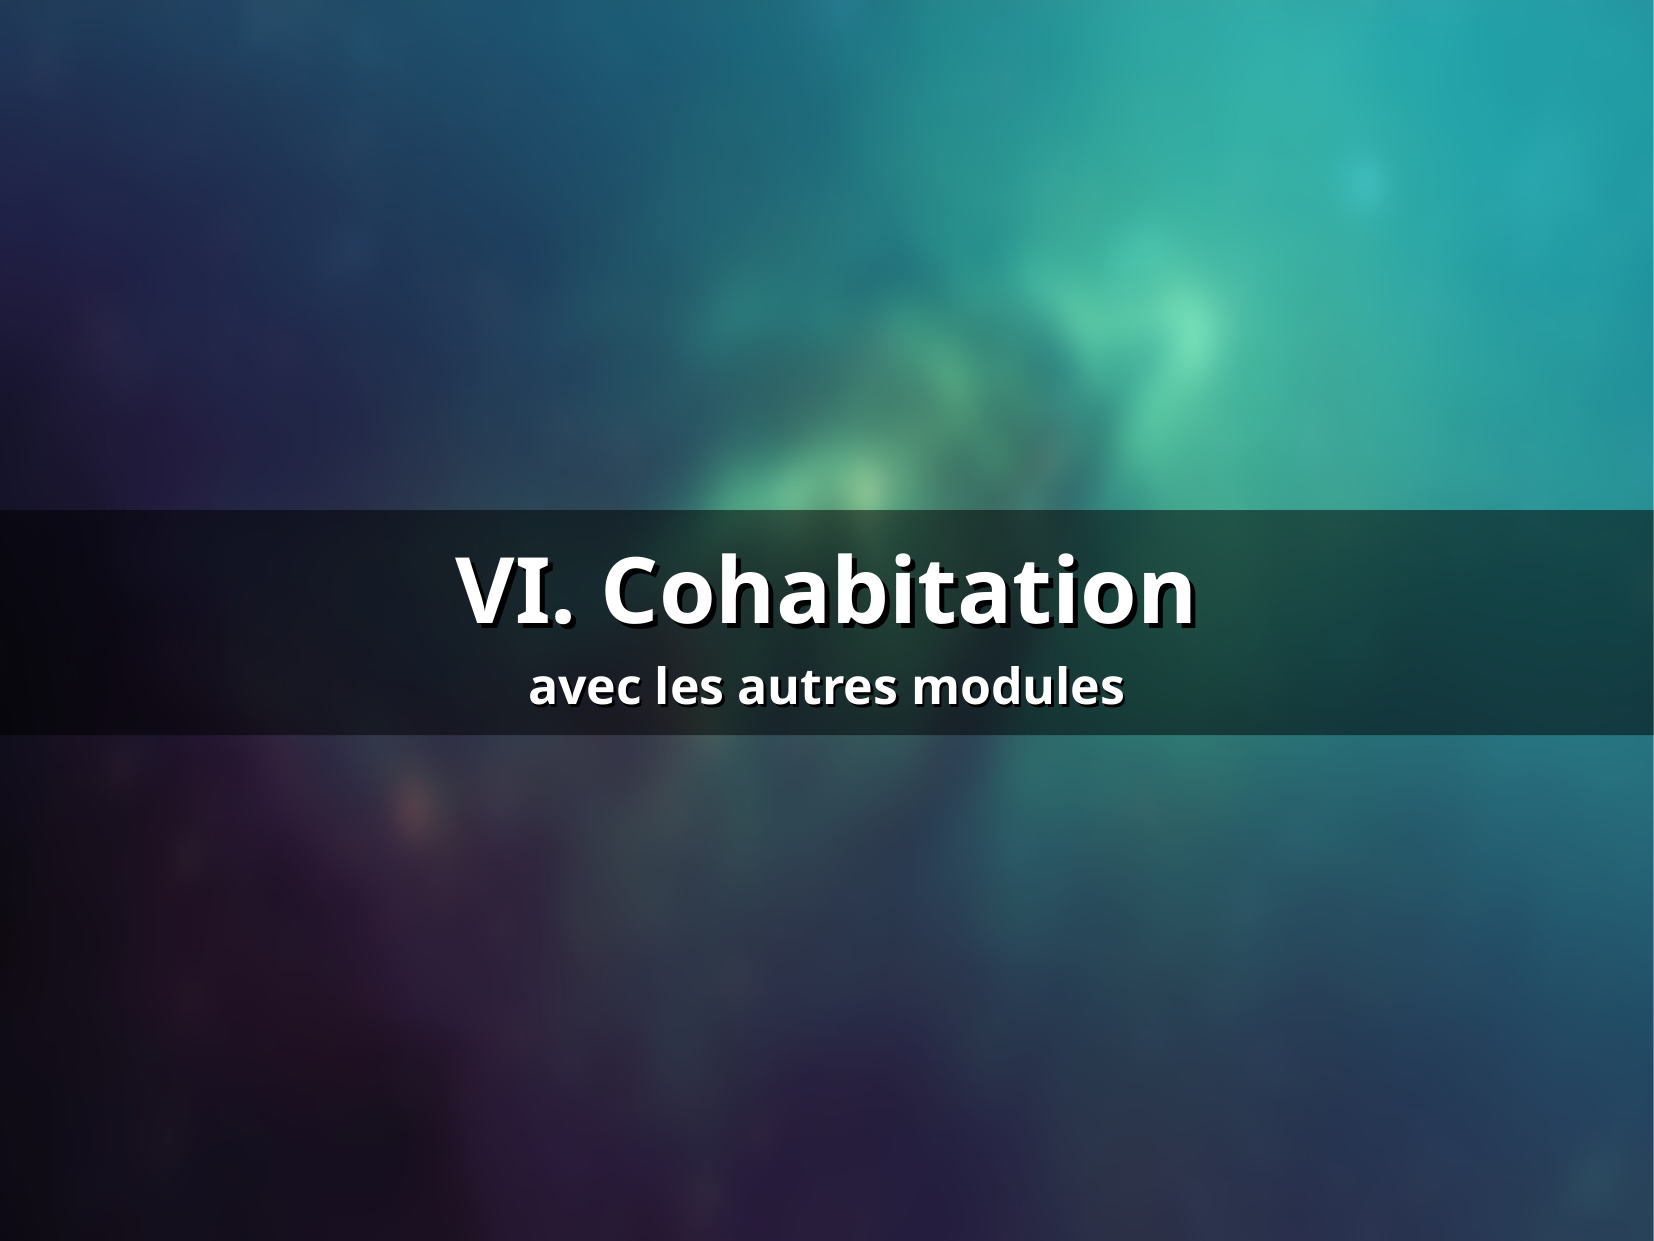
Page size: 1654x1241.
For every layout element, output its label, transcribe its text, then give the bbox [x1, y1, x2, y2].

picture [0, 736, 1654, 1241]
picture [0, 0, 1654, 510]
title VI. Cohabitation avec les autres modules [0, 510, 1654, 736]
